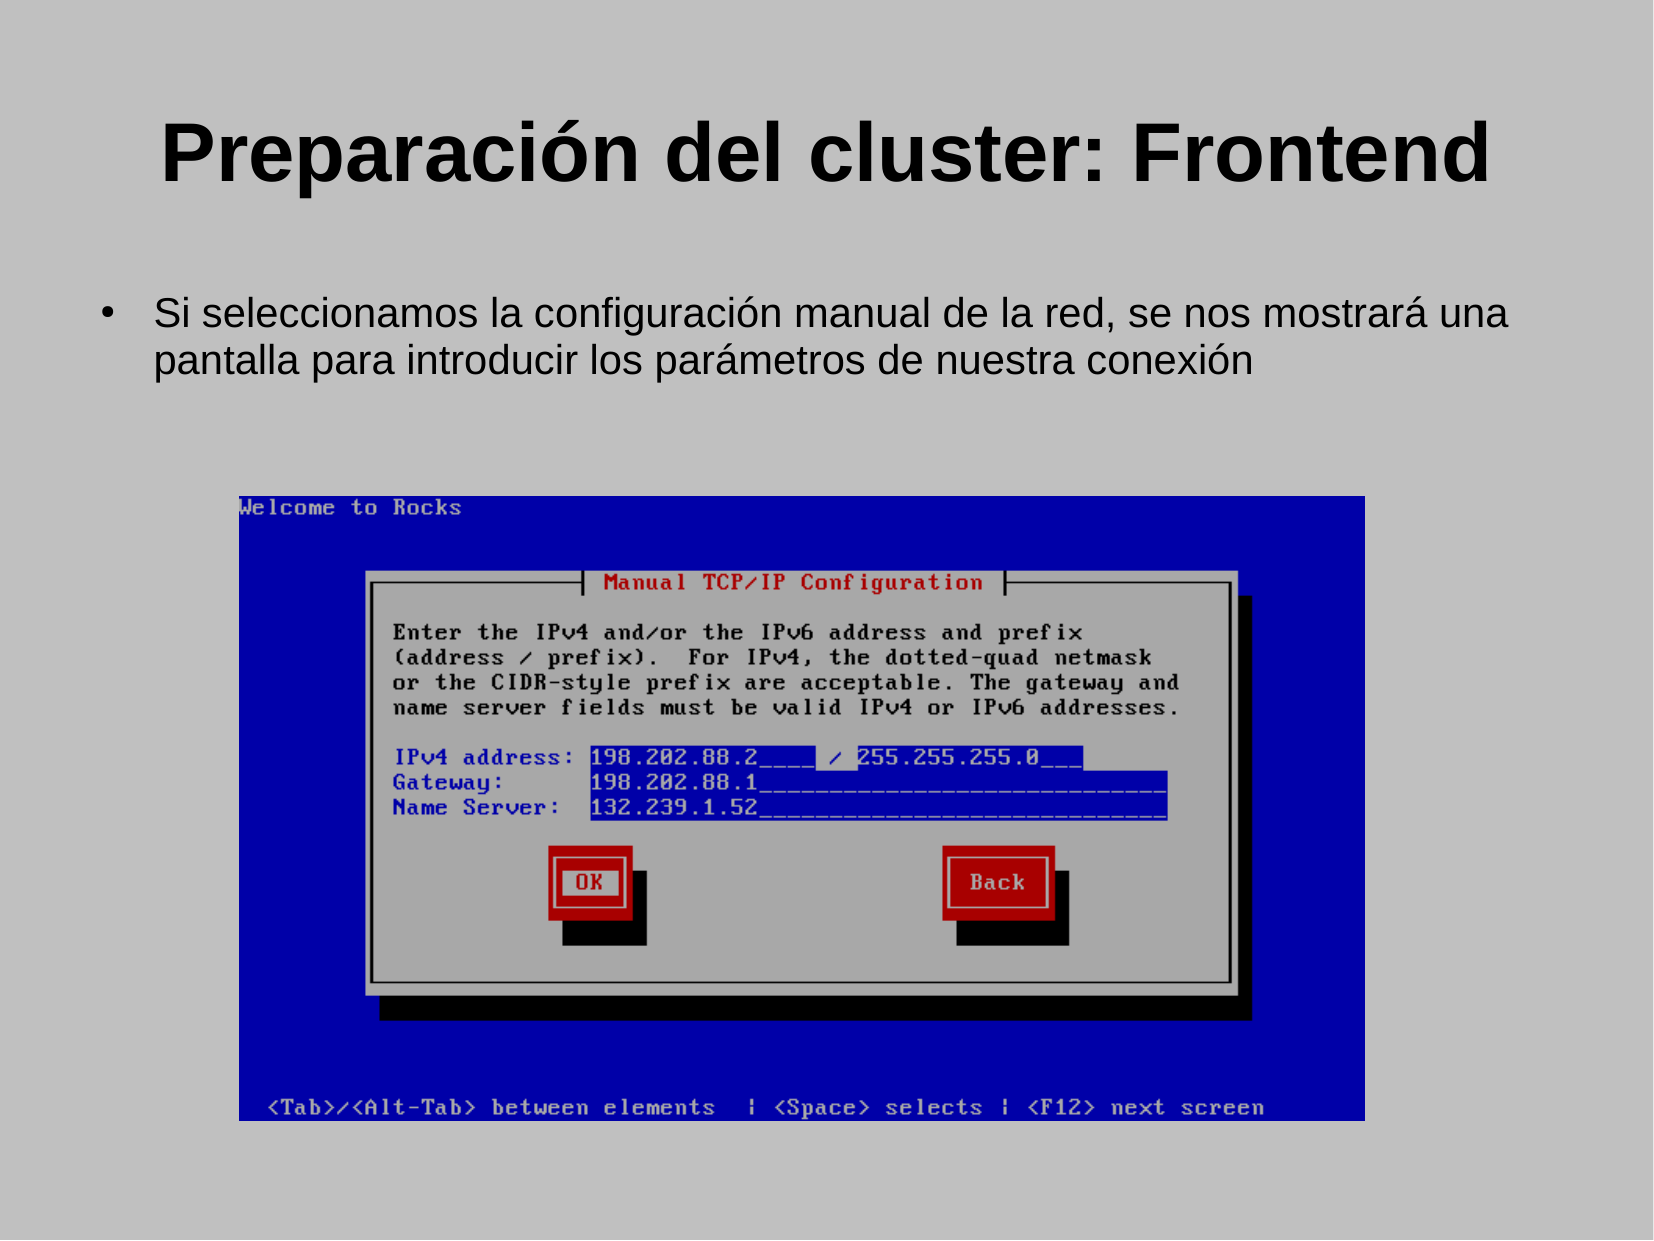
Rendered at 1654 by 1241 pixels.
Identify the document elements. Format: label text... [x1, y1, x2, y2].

picture [239, 496, 1365, 1121]
list Si seleccionamos la configuración manual de la red, se nos mostrará una pantalla para introducir los parámetros de nuestra conexión [82, 290, 1571, 1010]
title Preparación del cluster: Frontend [82, 49, 1571, 257]
